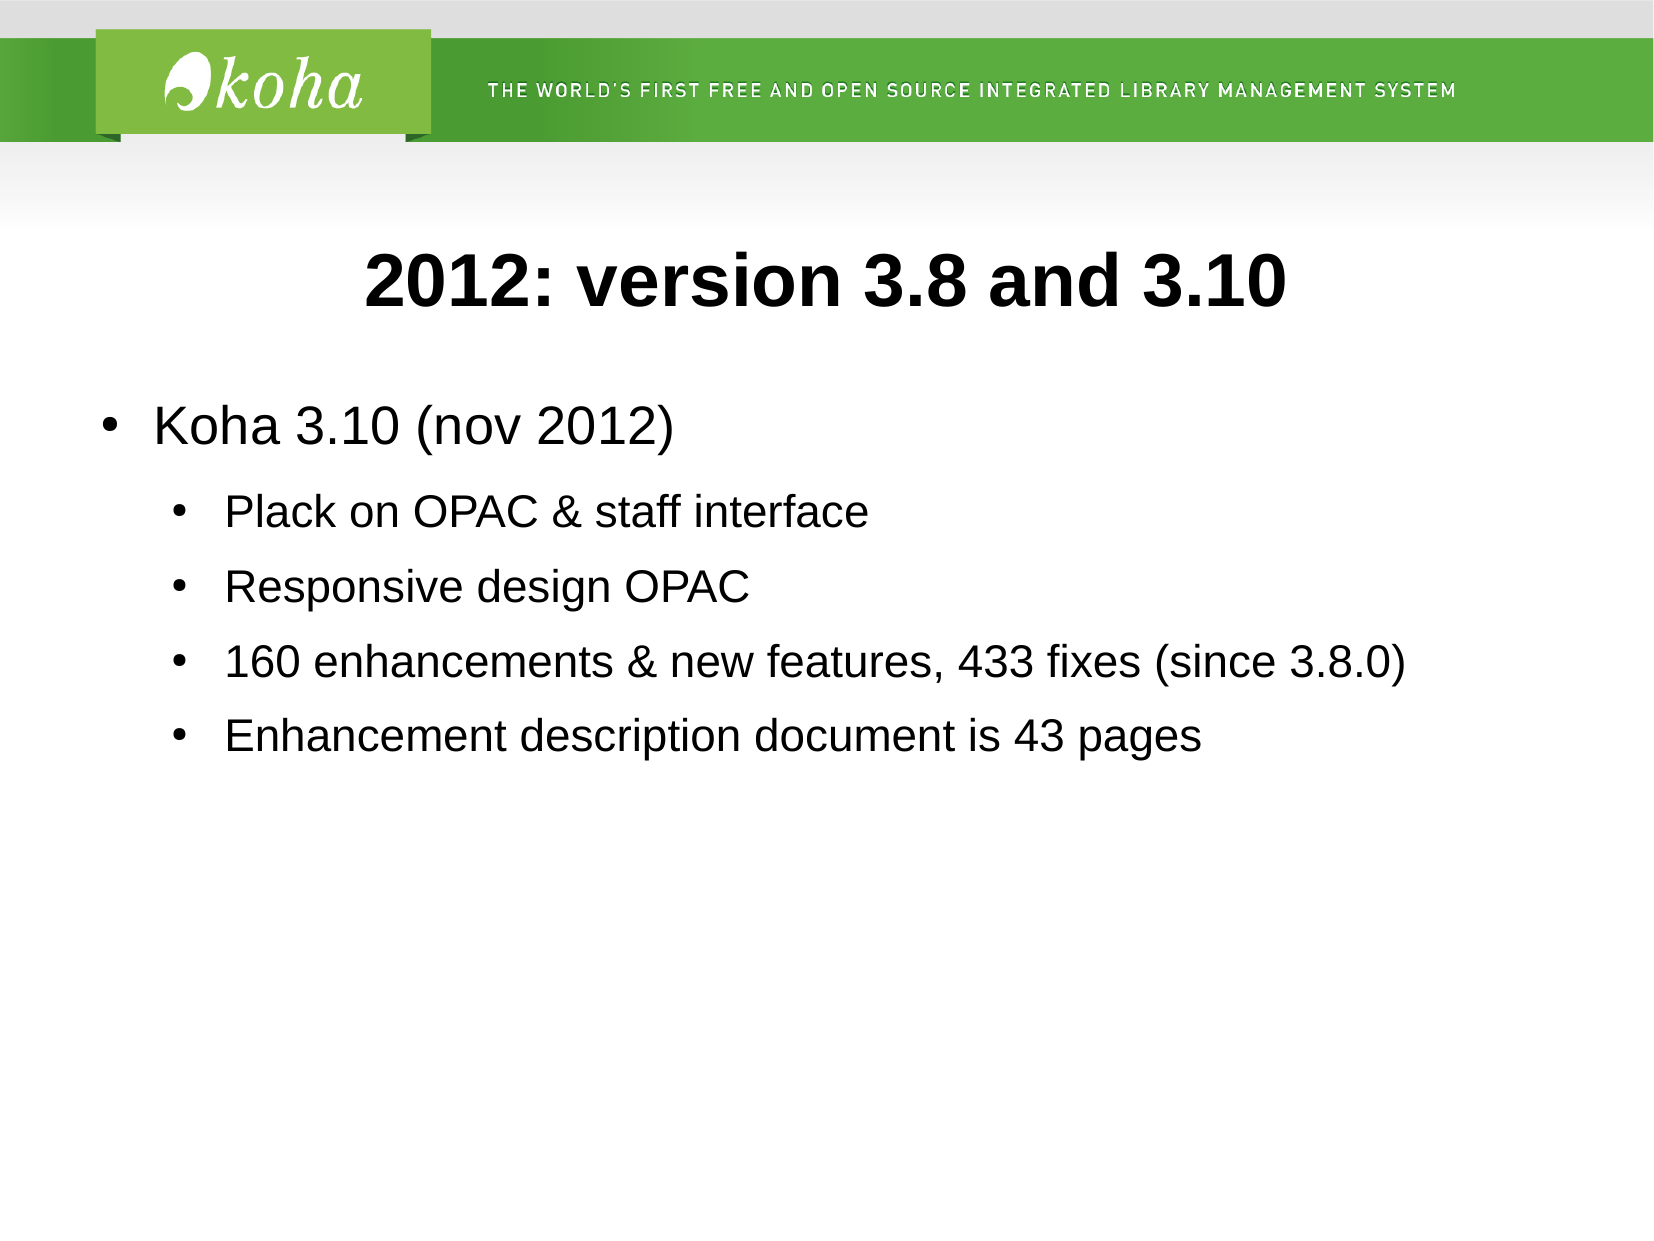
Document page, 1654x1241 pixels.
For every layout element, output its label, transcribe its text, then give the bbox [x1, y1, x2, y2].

picture [0, 0, 1654, 1241]
list Koha 3.10 (nov 2012) Plack on OPAC & staff interface Responsive design OPAC 160 enhancements & new features, 433 fixes (since 3.8.0) Enhancement description document is 43 pages [82, 395, 1571, 1115]
title 2012: version 3.8 and 3.10 [82, 177, 1571, 385]
